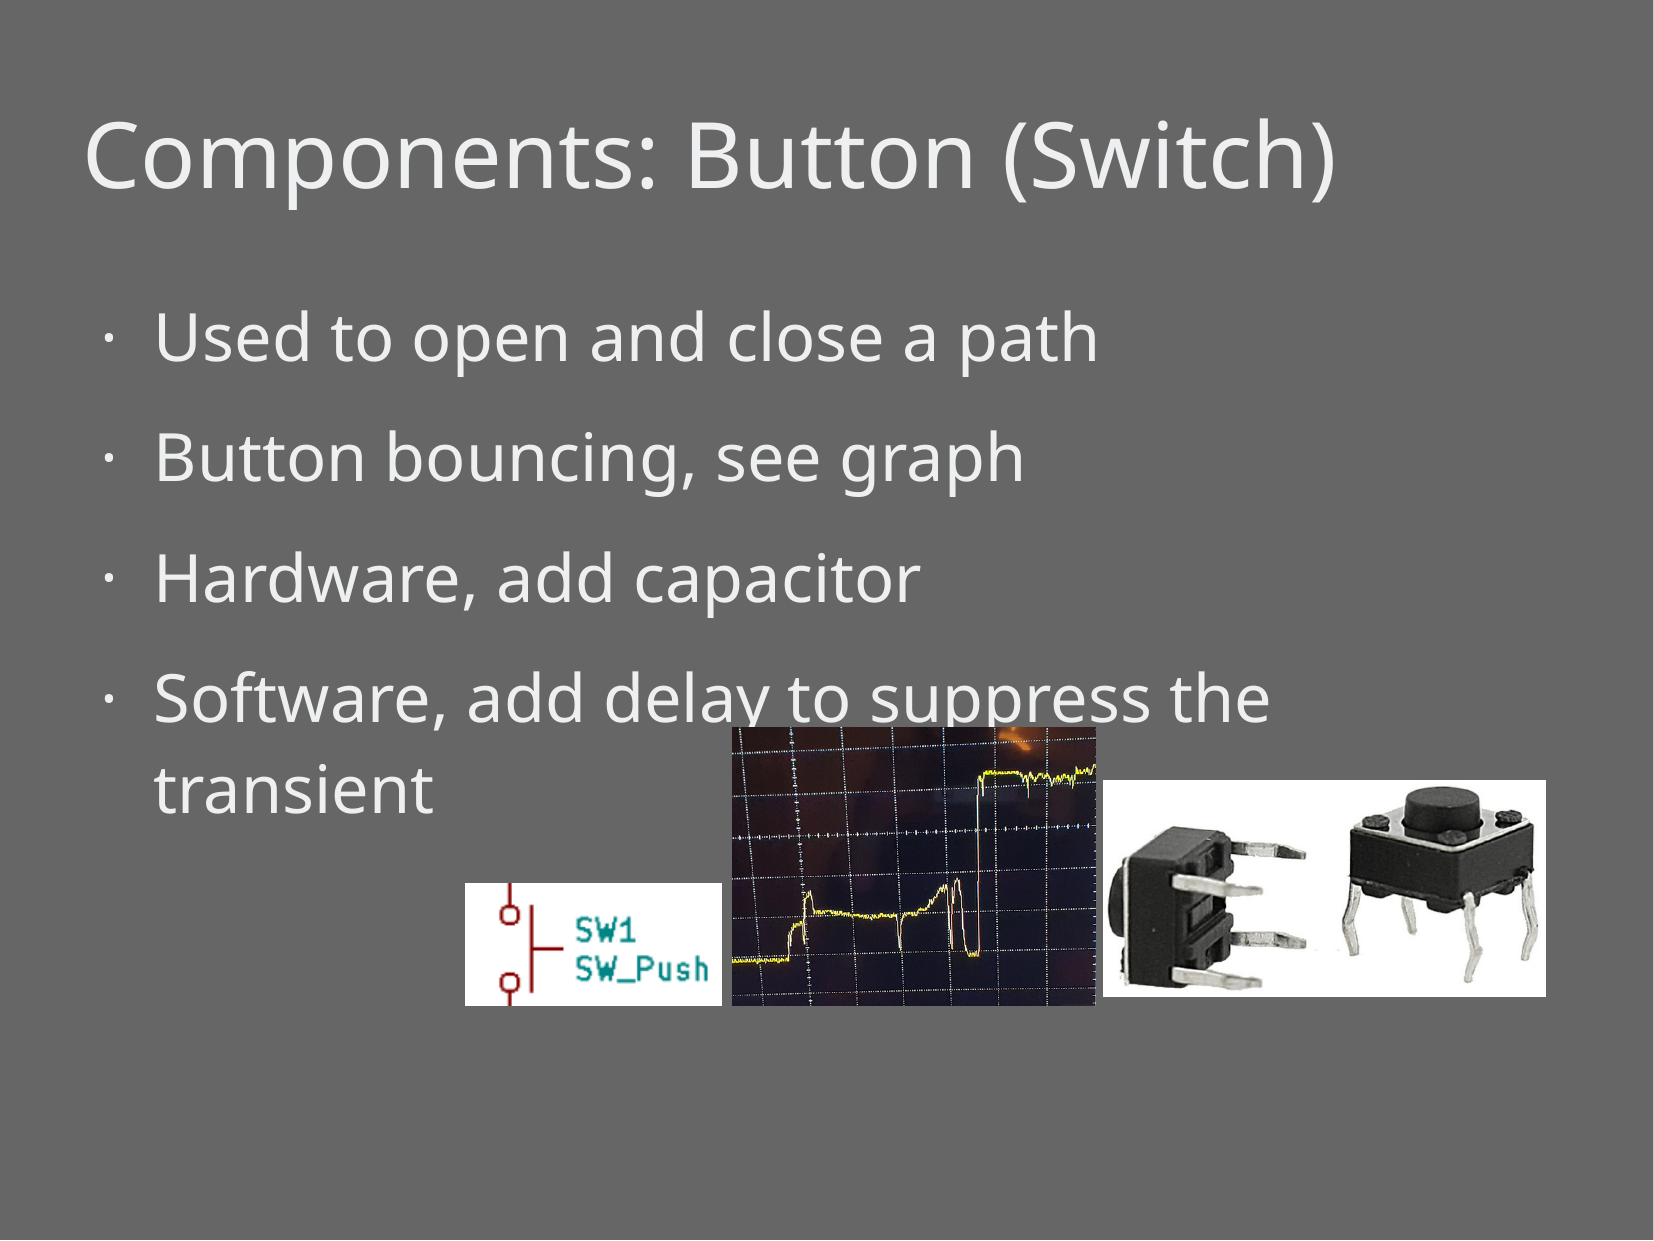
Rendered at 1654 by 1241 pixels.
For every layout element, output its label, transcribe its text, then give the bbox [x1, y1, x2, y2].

picture [732, 727, 1096, 1006]
picture [1103, 780, 1546, 997]
picture [465, 883, 722, 1006]
list Used to open and close a path Button bouncing, see graph Hardware, add capacitor Software, add delay to suppress the transient [82, 290, 1571, 1010]
title Components: Button (Switch) [82, 49, 1571, 257]
